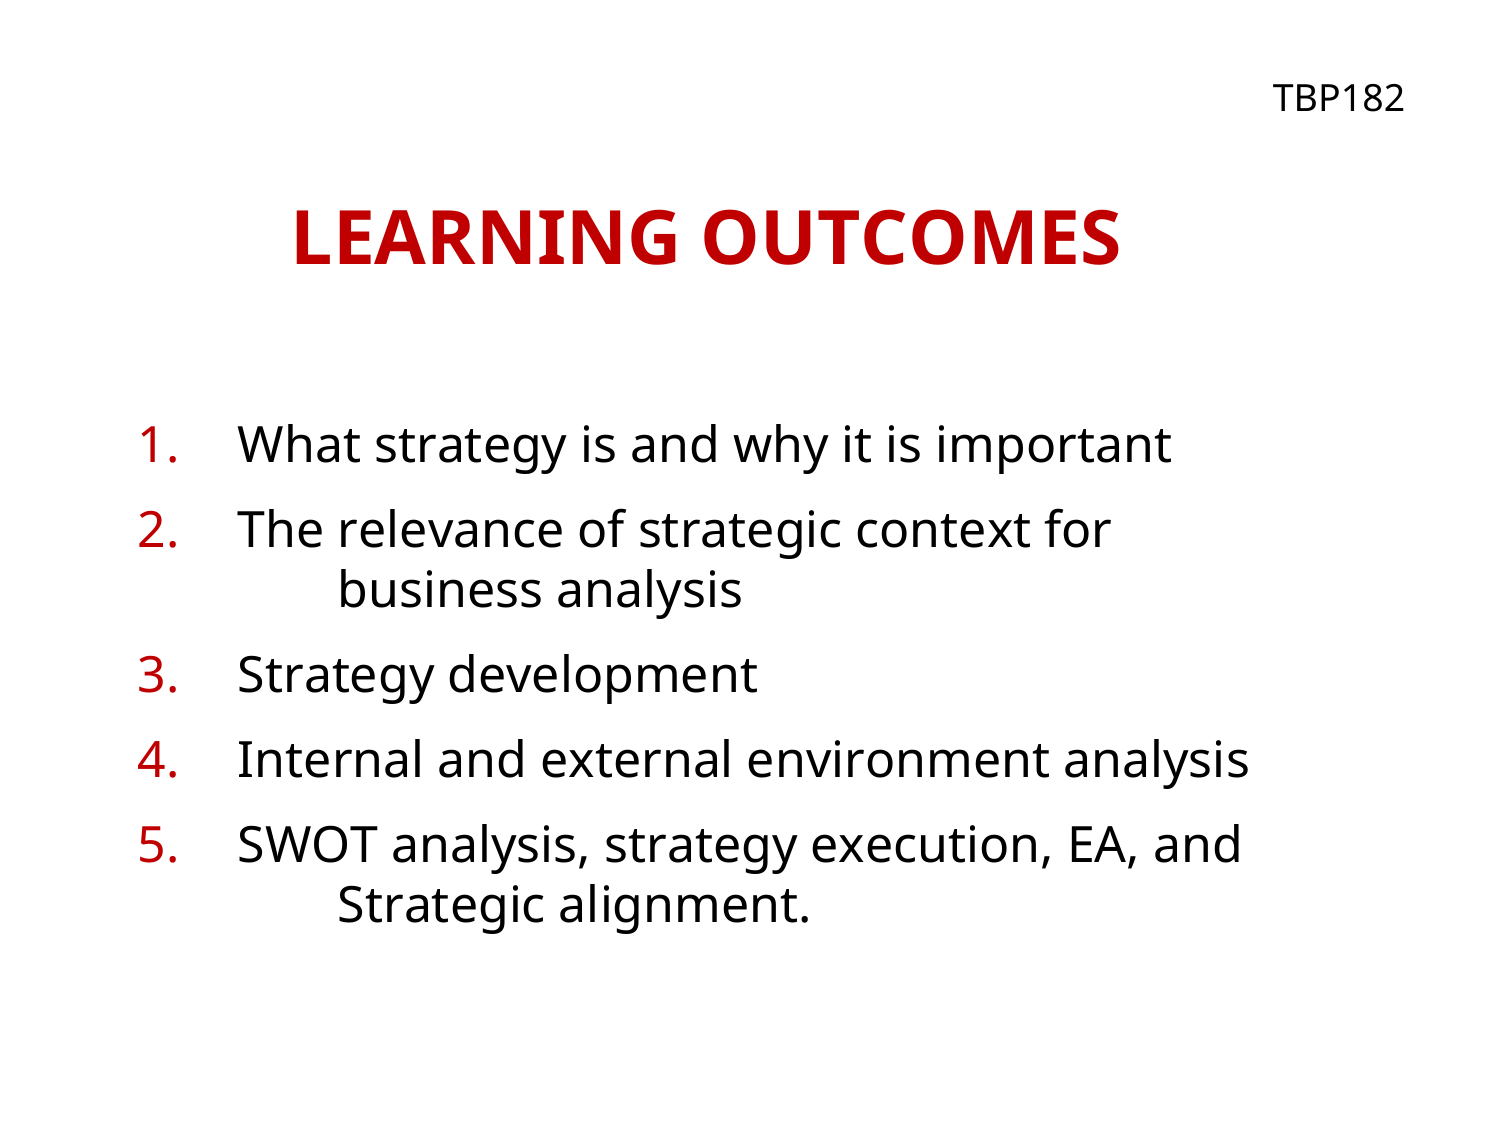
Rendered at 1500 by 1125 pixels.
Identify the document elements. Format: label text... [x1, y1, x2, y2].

list What strategy is and why it is important The relevance of strategic context for business analysis Strategy development Internal and external environment analysis SWOT analysis, strategy execution, EA, and Strategic alignment. [122, 405, 1323, 1016]
text_box TBP182 [1257, 66, 1424, 128]
title LEARNING OUTCOMES [135, 90, 1279, 288]
